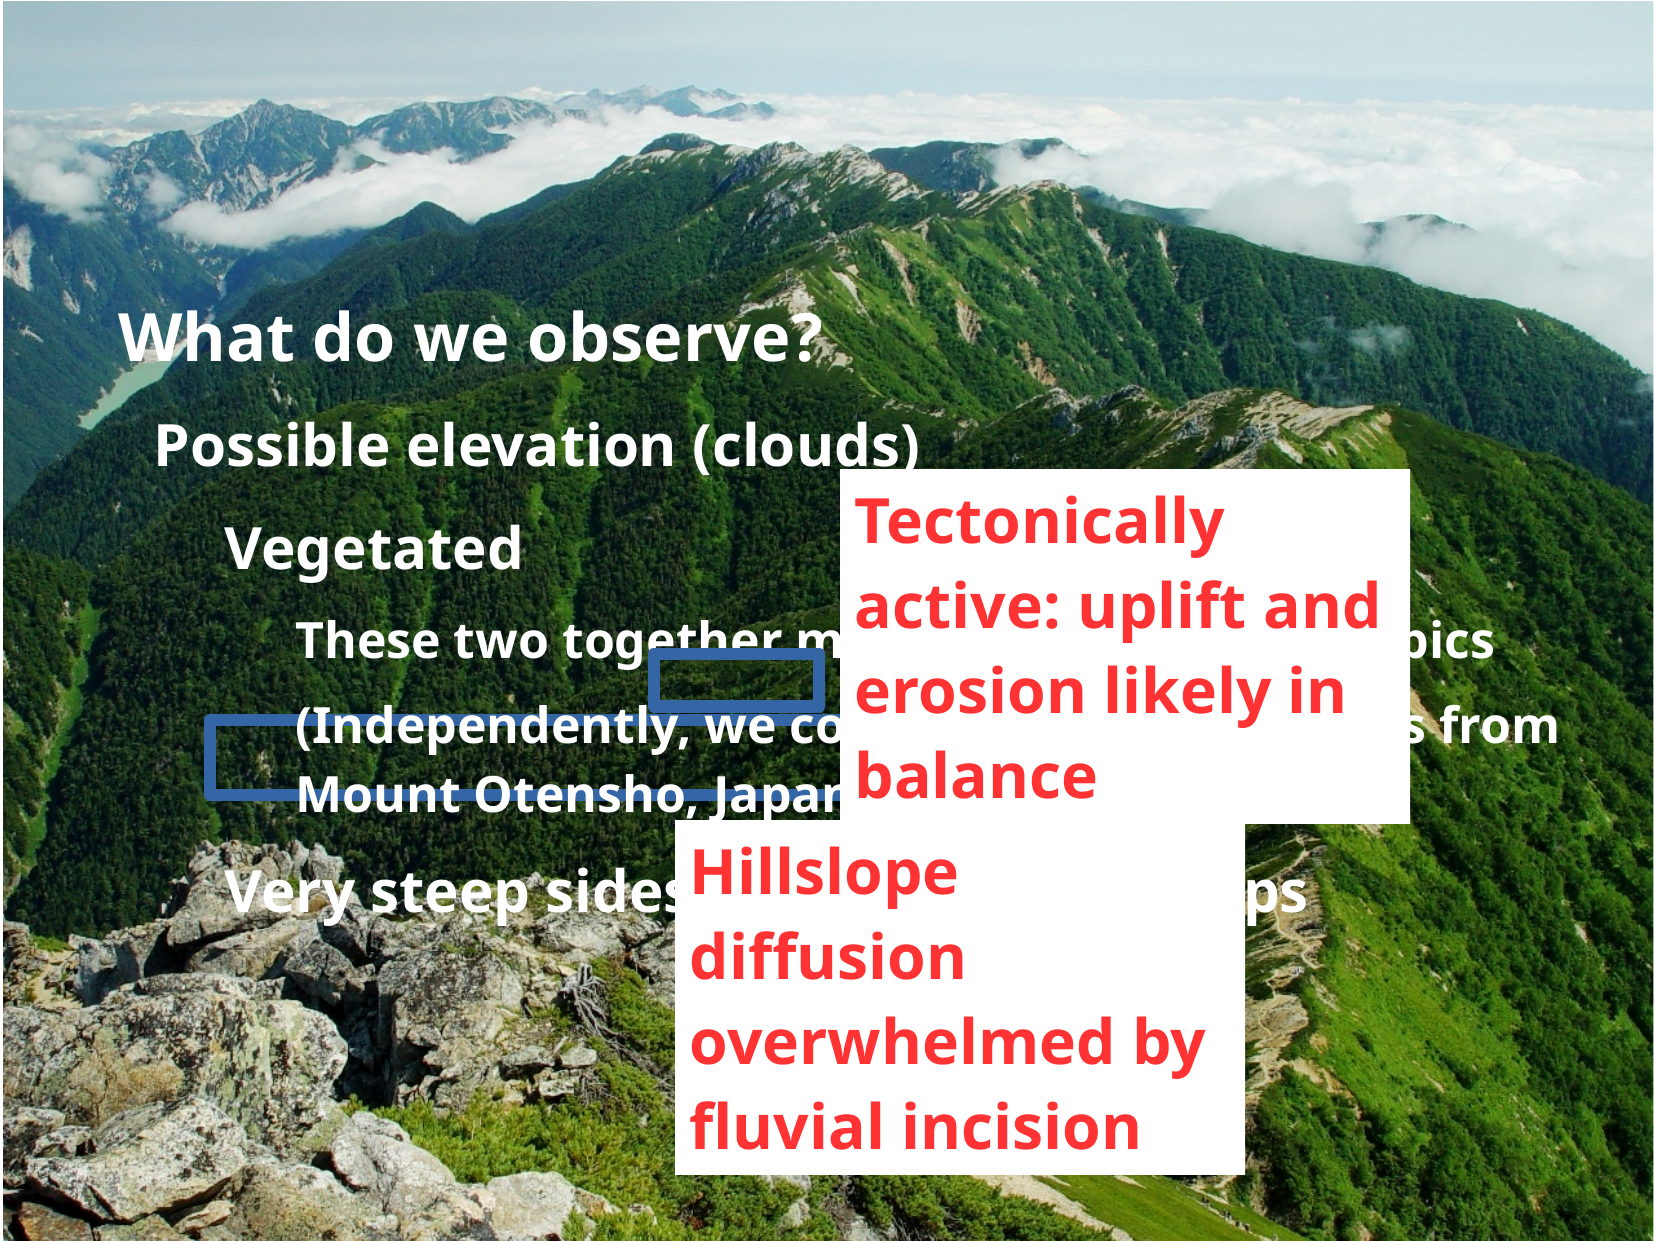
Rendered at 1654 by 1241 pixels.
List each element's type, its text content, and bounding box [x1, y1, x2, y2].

list What do we observe? Possible elevation (clouds) Vegetated These two together mean likely near the tropics (Independently, we confirm that this photo is from Mount Otensho, Japan) Very steep sides and sharp ridge tops [82, 290, 1571, 1010]
text_box Tectonically active: uplift and erosion likely in balance [840, 469, 1411, 673]
text_box Hillslope diffusion overwhelmed by fluvial incision [675, 820, 1246, 1024]
picture [3, 1, 1654, 1241]
